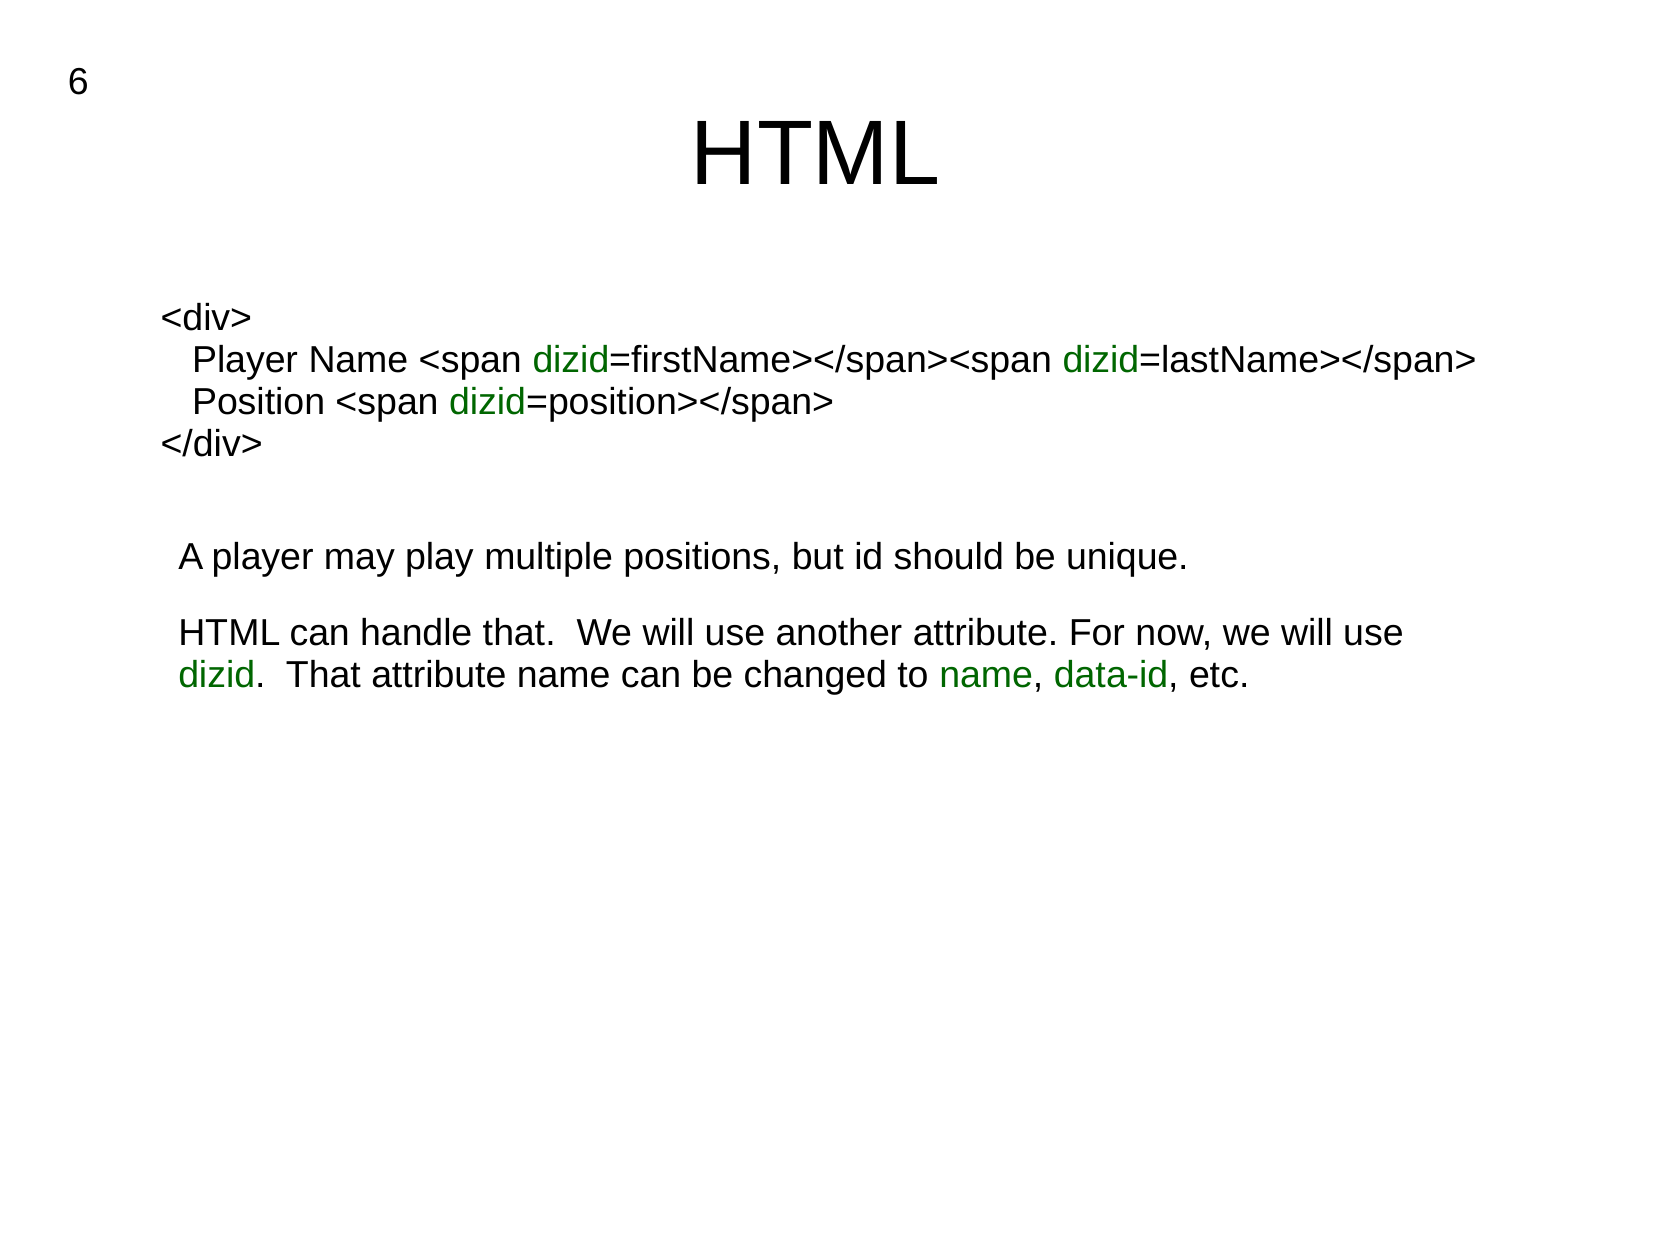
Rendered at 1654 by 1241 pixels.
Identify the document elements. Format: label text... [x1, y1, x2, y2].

text_box HTML can handle that. We will use another attribute. For now, we will use dizid. That attribute name can be changed to name, data-id, etc. [163, 604, 1466, 704]
text_box <div> Player Name <span dizid=firstName></span><span dizid=lastName></span> Position <span dizid=position></span> </div> [145, 289, 1517, 599]
text_box A player may play multiple positions, but id should be unique. [163, 527, 1203, 585]
title HTML [82, 49, 1571, 257]
text_box 6 [53, 53, 110, 110]
